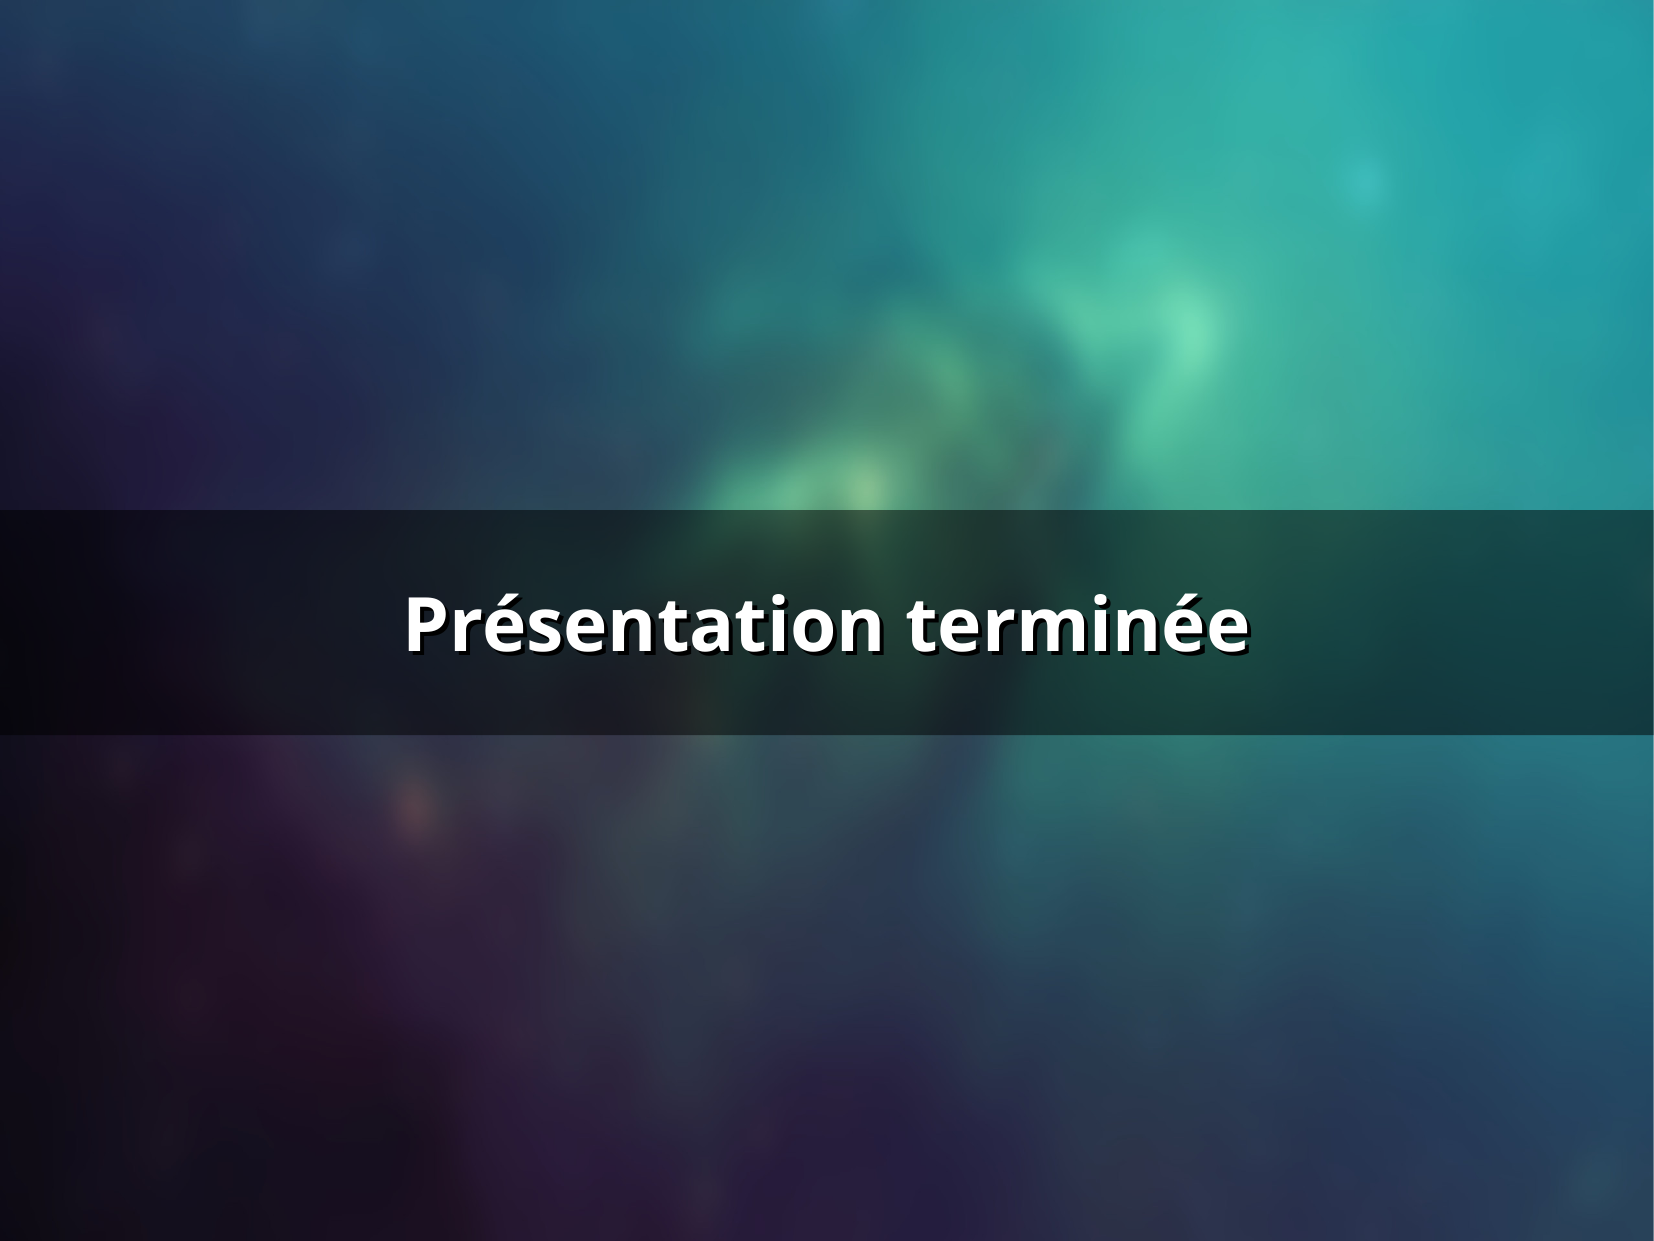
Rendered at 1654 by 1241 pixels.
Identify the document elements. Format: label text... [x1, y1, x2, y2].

picture [0, 0, 1654, 510]
picture [0, 736, 1654, 1241]
title Présentation terminée [0, 510, 1654, 736]
